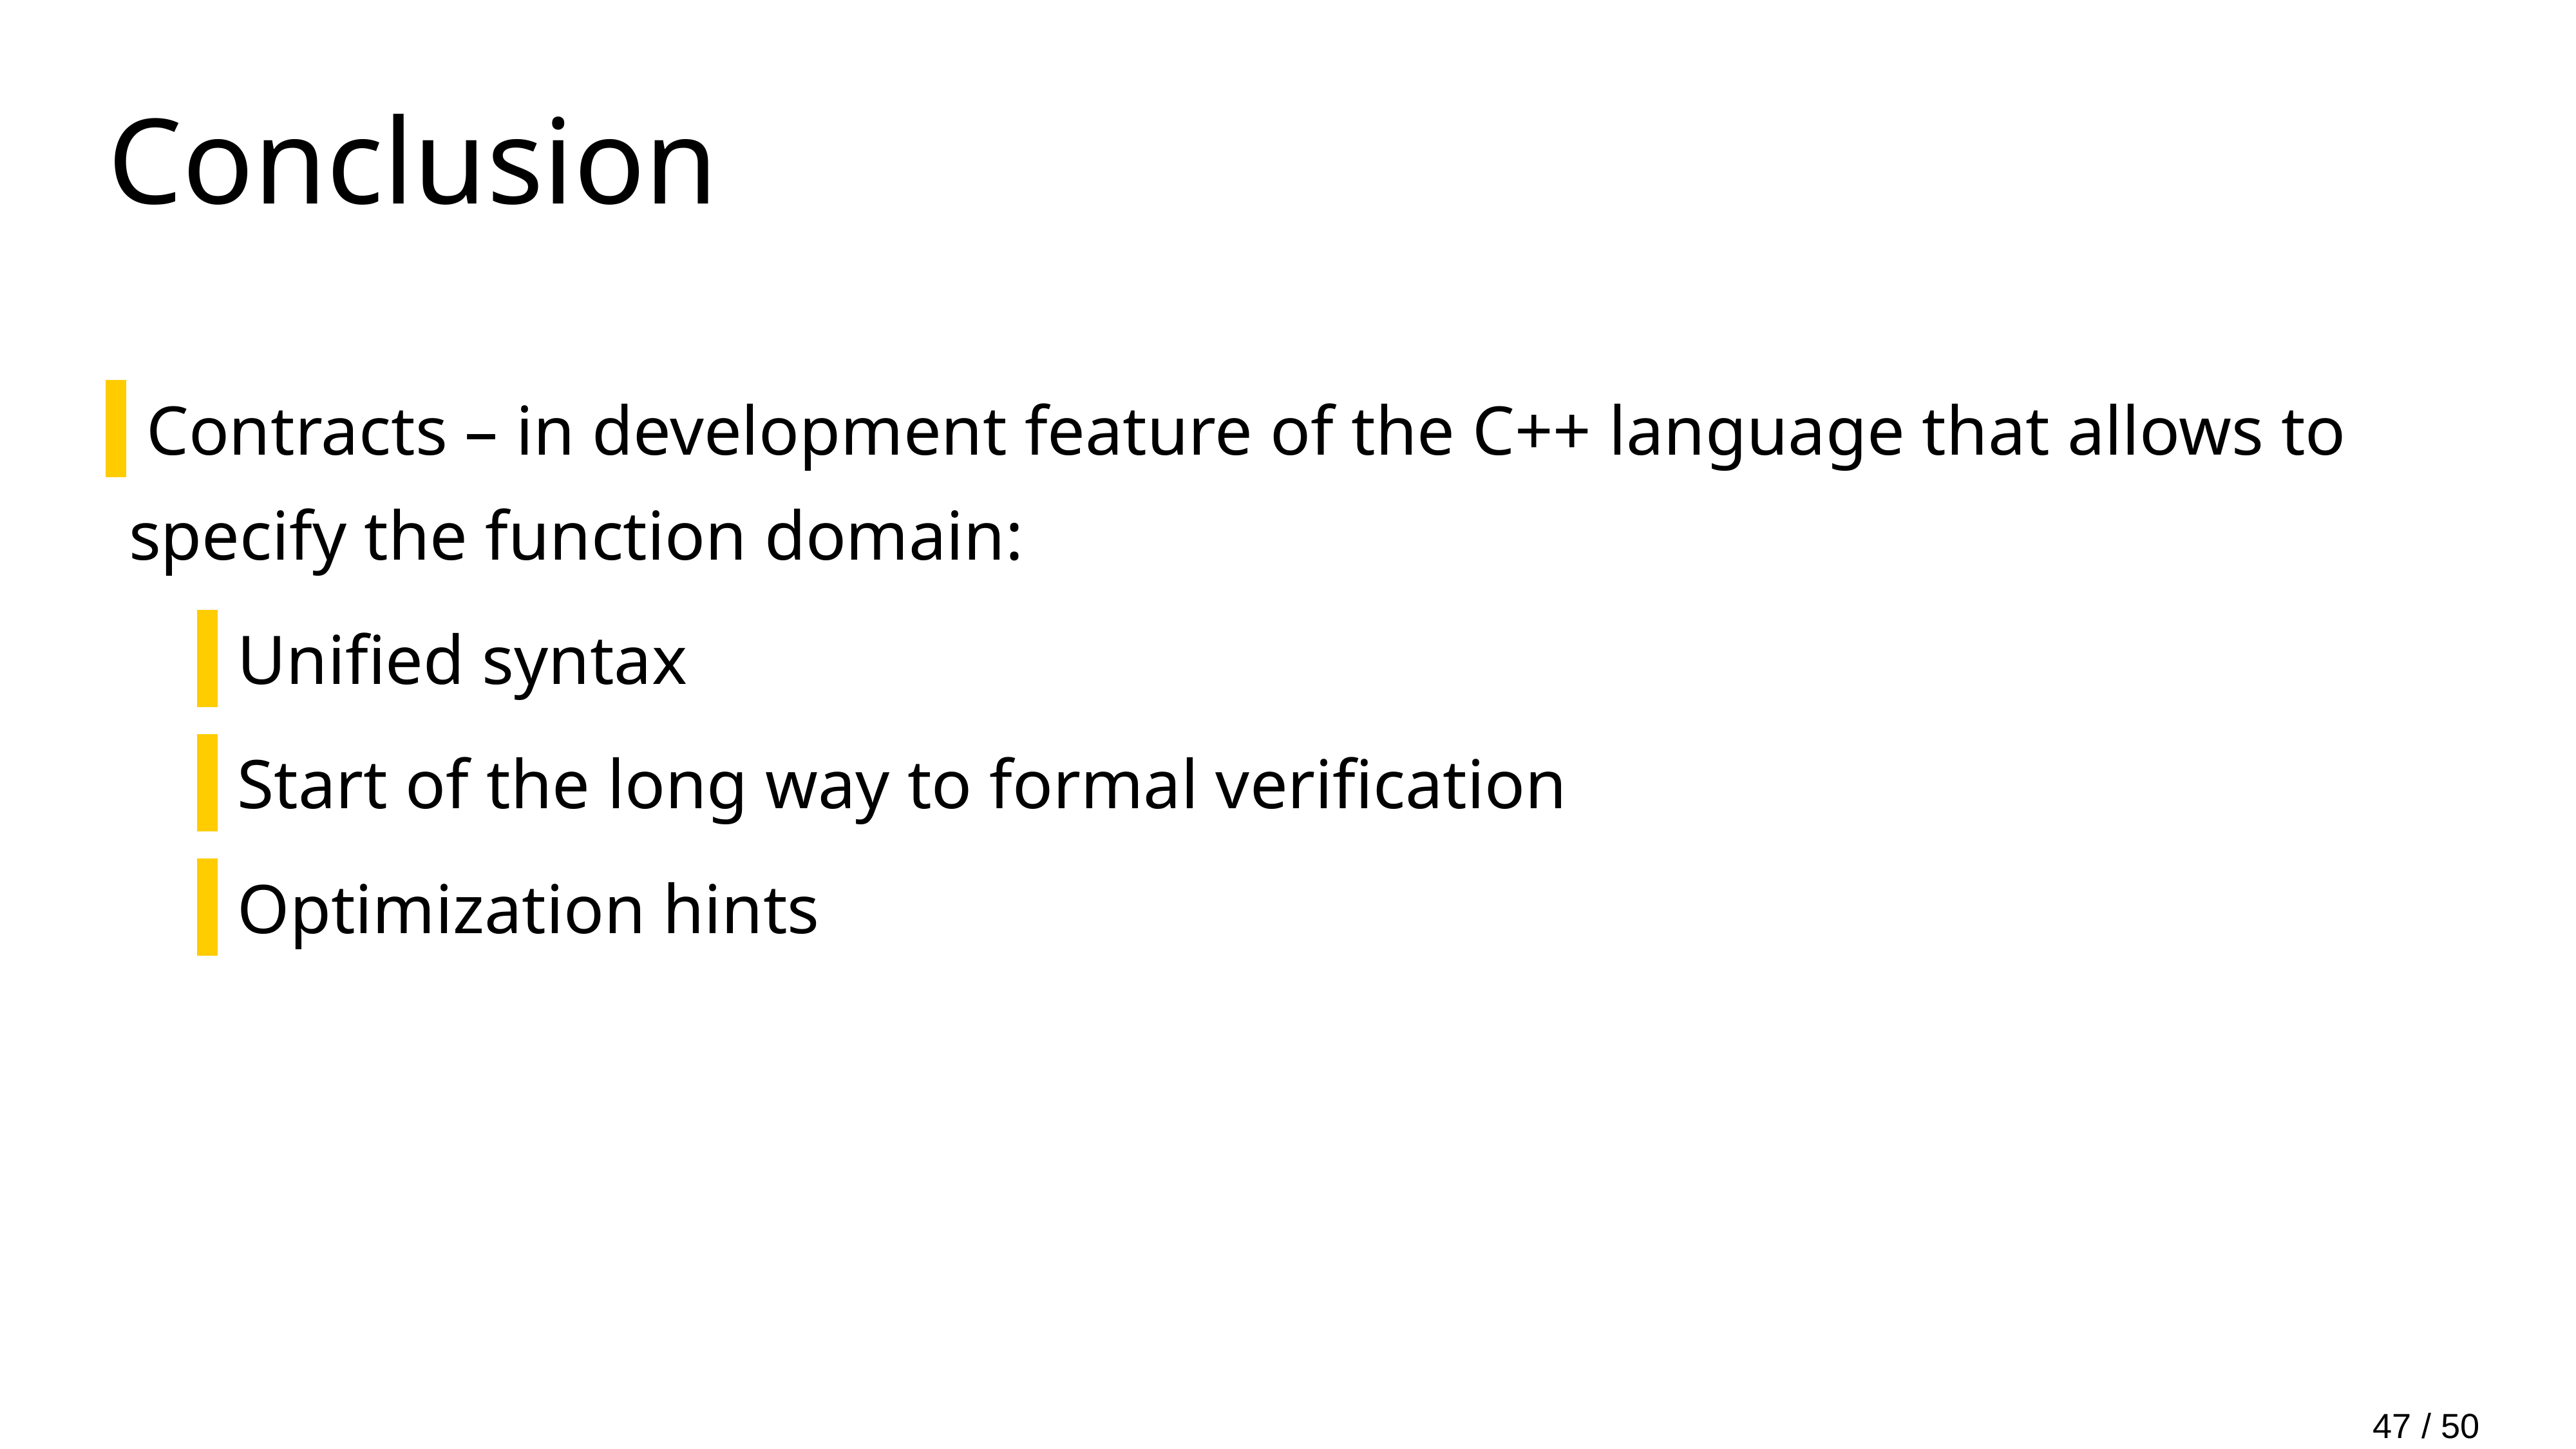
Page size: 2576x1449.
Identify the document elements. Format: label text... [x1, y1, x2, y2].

text_box <number> / 50 [2363, 1402, 2576, 1449]
title Conclusion [108, 80, 2468, 242]
text_box Contracts – in development feature of the C++ language that allows to specify the function domain: Unified syntax Start of the long way to formal verification Optimization hints [96, 364, 2512, 1419]
